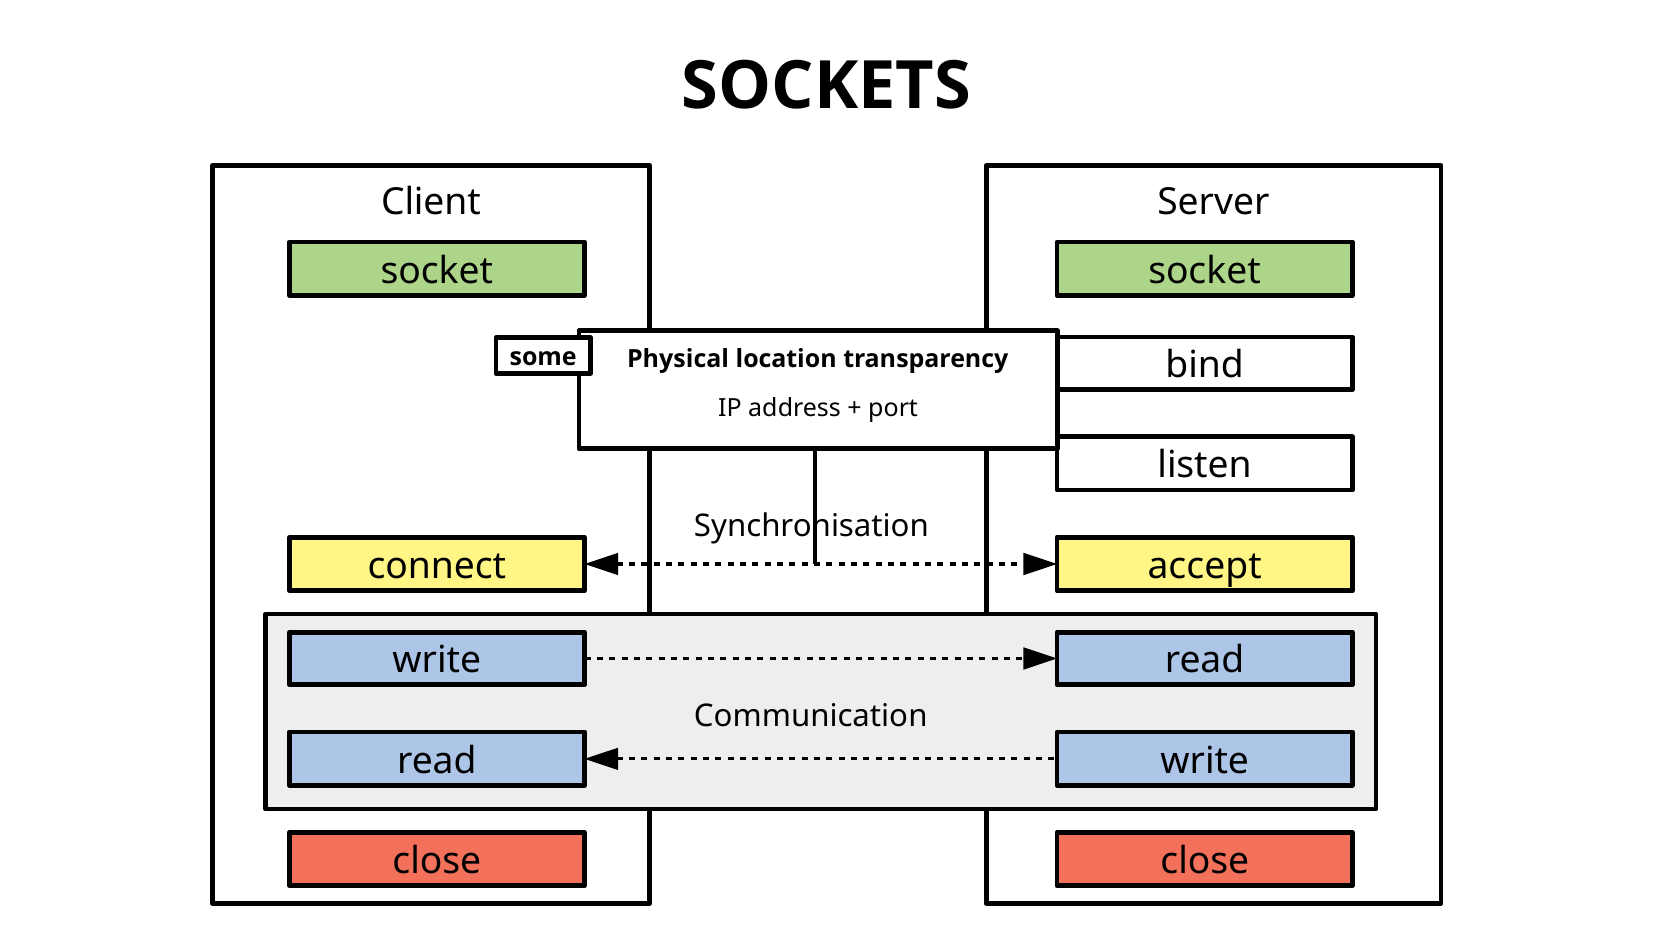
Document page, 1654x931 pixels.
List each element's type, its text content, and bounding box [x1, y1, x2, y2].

text_box Communication [679, 685, 970, 746]
text_box write [1057, 731, 1353, 786]
text_box write [289, 632, 585, 685]
text_box Physical location transparency IP address + port [578, 330, 1058, 449]
text_box accept [1057, 537, 1353, 591]
text_box Server [986, 165, 1441, 904]
text_box socket [289, 242, 585, 296]
title SOCKETS [82, 36, 1571, 193]
text_box some [496, 337, 591, 374]
text_box Synchronisation [679, 496, 813, 557]
text_box bind [1058, 336, 1353, 390]
text_box listen [1057, 436, 1353, 491]
text_box read [1057, 632, 1353, 685]
text_box [265, 613, 1376, 809]
text_box read [289, 731, 585, 786]
text_box close [289, 832, 585, 886]
text_box close [1057, 832, 1353, 886]
text_box Synchronisation [817, 496, 970, 557]
text_box socket [1057, 242, 1353, 296]
text_box Client [212, 165, 650, 904]
text_box connect [289, 537, 585, 591]
